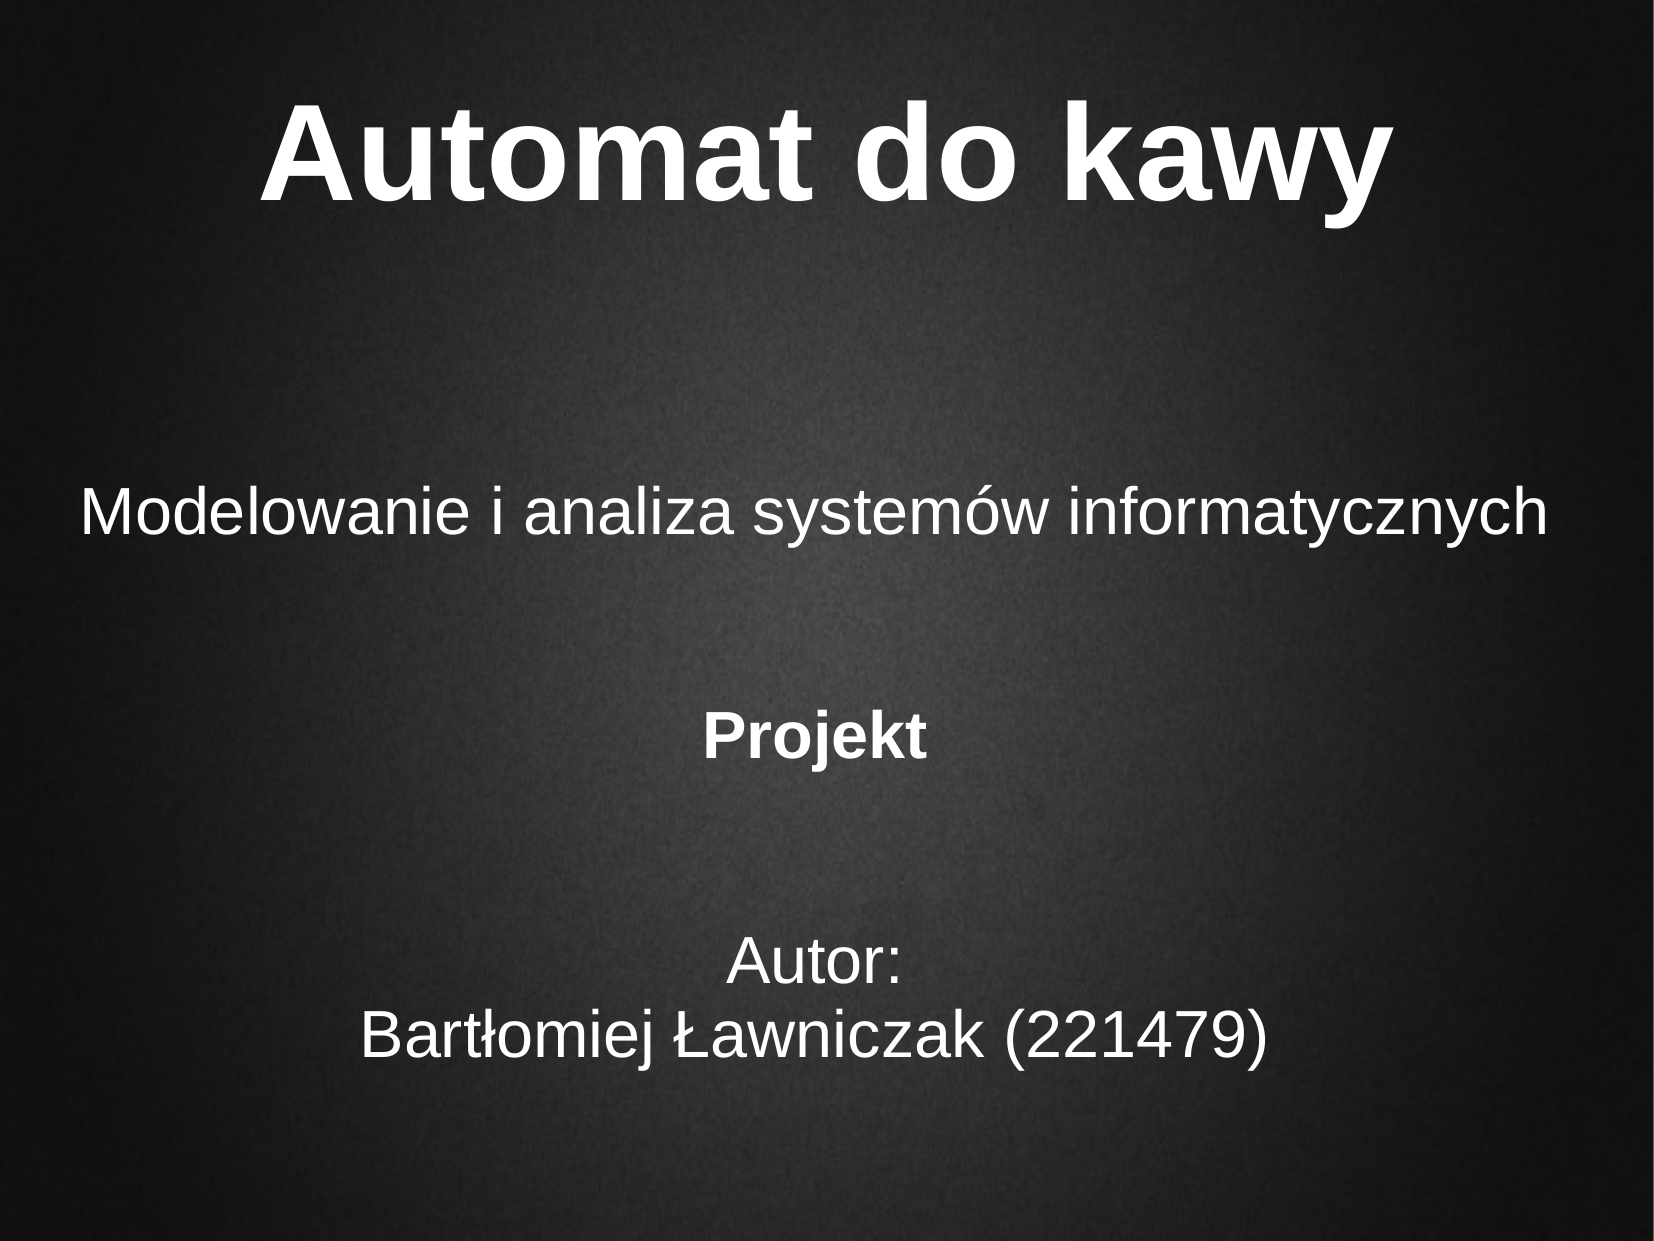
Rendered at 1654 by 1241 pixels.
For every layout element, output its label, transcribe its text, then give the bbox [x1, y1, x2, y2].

subtitle Modelowanie i analiza systemów informatycznych Projekt Autor: Bartłomiej Ławniczak (221479) [70, 413, 1560, 1133]
title Automat do kawy [82, 49, 1571, 257]
picture [0, 0, 1654, 1241]
